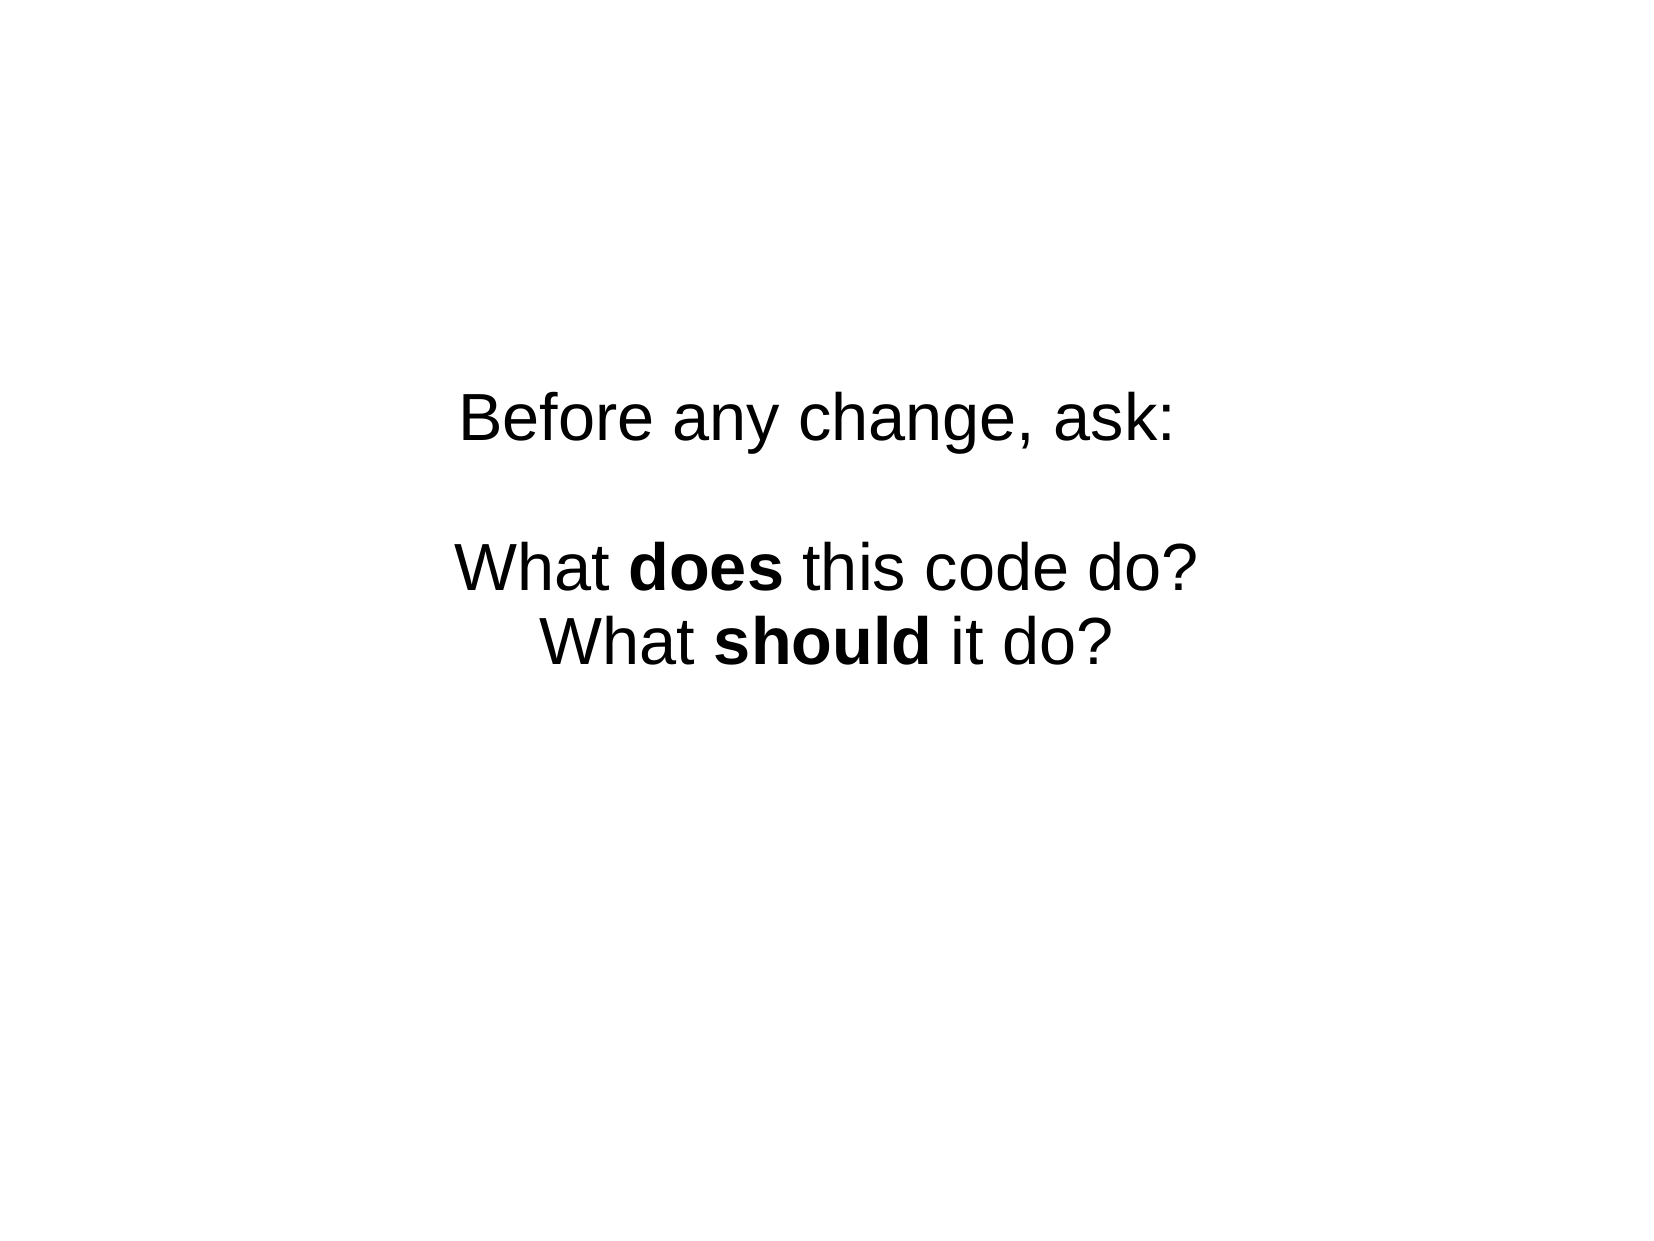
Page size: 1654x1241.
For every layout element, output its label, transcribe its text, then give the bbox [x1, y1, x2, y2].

subtitle Before any change, ask: What does this code do? What should it do? [82, 49, 1571, 1010]
